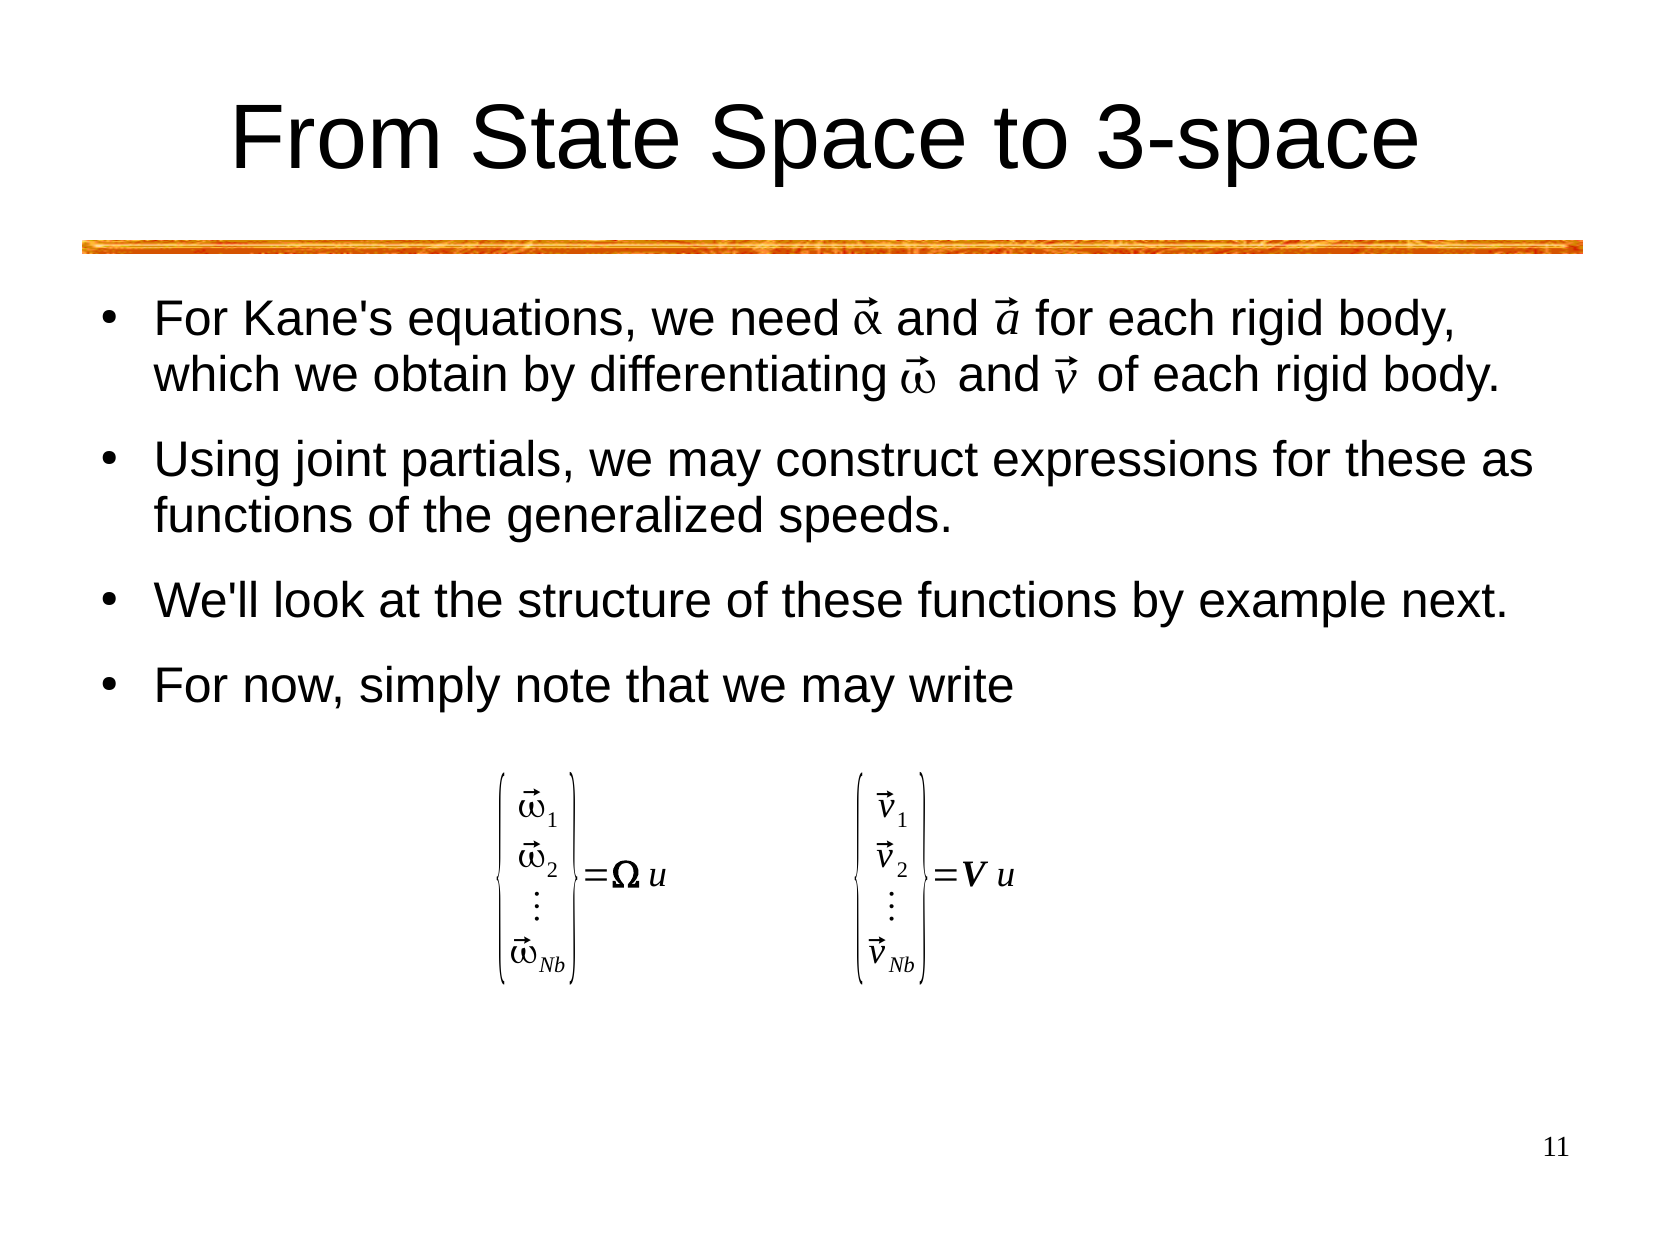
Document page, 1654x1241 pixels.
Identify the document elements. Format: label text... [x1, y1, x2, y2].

chart [489, 771, 1021, 987]
chart [1046, 349, 1085, 405]
picture [82, 240, 1583, 254]
chart [893, 349, 945, 405]
chart [846, 290, 889, 346]
title From State Space to 3-space [82, 49, 1571, 226]
chart [987, 290, 1027, 346]
list For Kane's equations, we need and for each rigid body, which we obtain by differentiating and of each rigid body. Using joint partials, we may construct expressions for these as functions of the generalized speeds. We'll look at the structure of these functions by example next. For now, simply note that we may write [82, 290, 1571, 1109]
